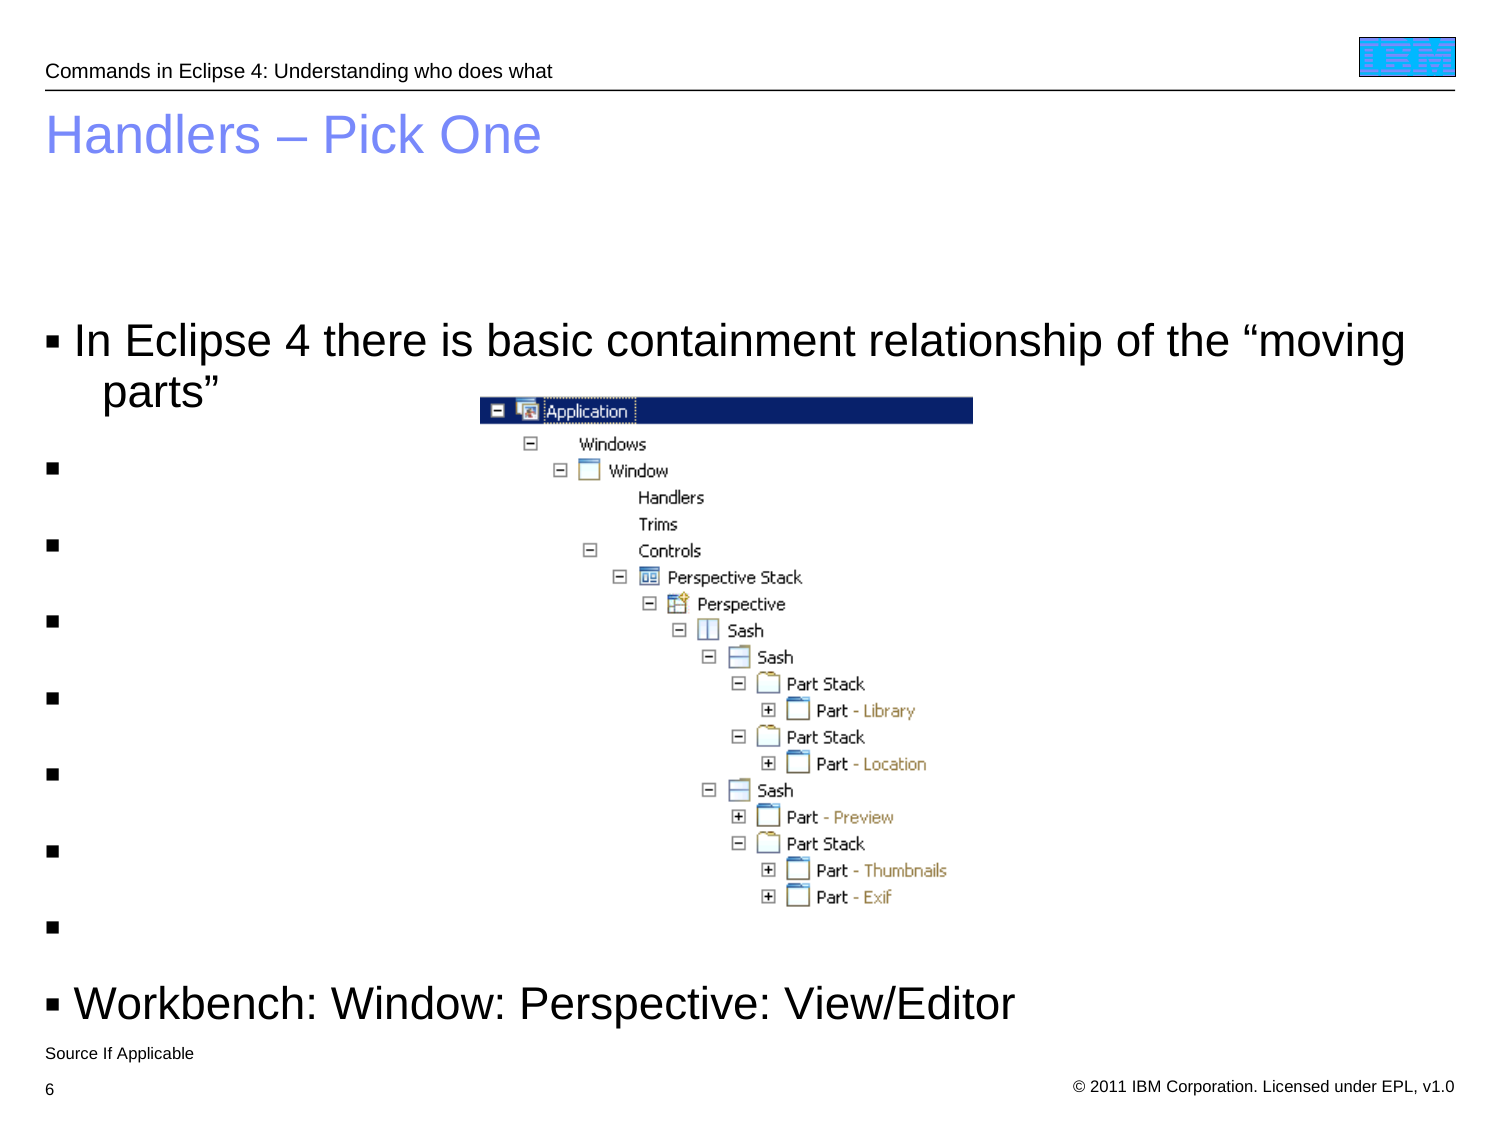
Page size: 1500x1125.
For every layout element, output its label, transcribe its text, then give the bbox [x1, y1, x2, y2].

title Handlers – Pick One [30, 97, 1456, 218]
text_box Source If Applicable [30, 1021, 1441, 1072]
list In Eclipse 4 there is basic containment relationship of the “moving parts” Workbench: Window: Perspective: View/Editor [30, 307, 1456, 1058]
picture [480, 396, 973, 921]
text_box Commands in Eclipse 4: Understanding who does what [30, 37, 1306, 83]
